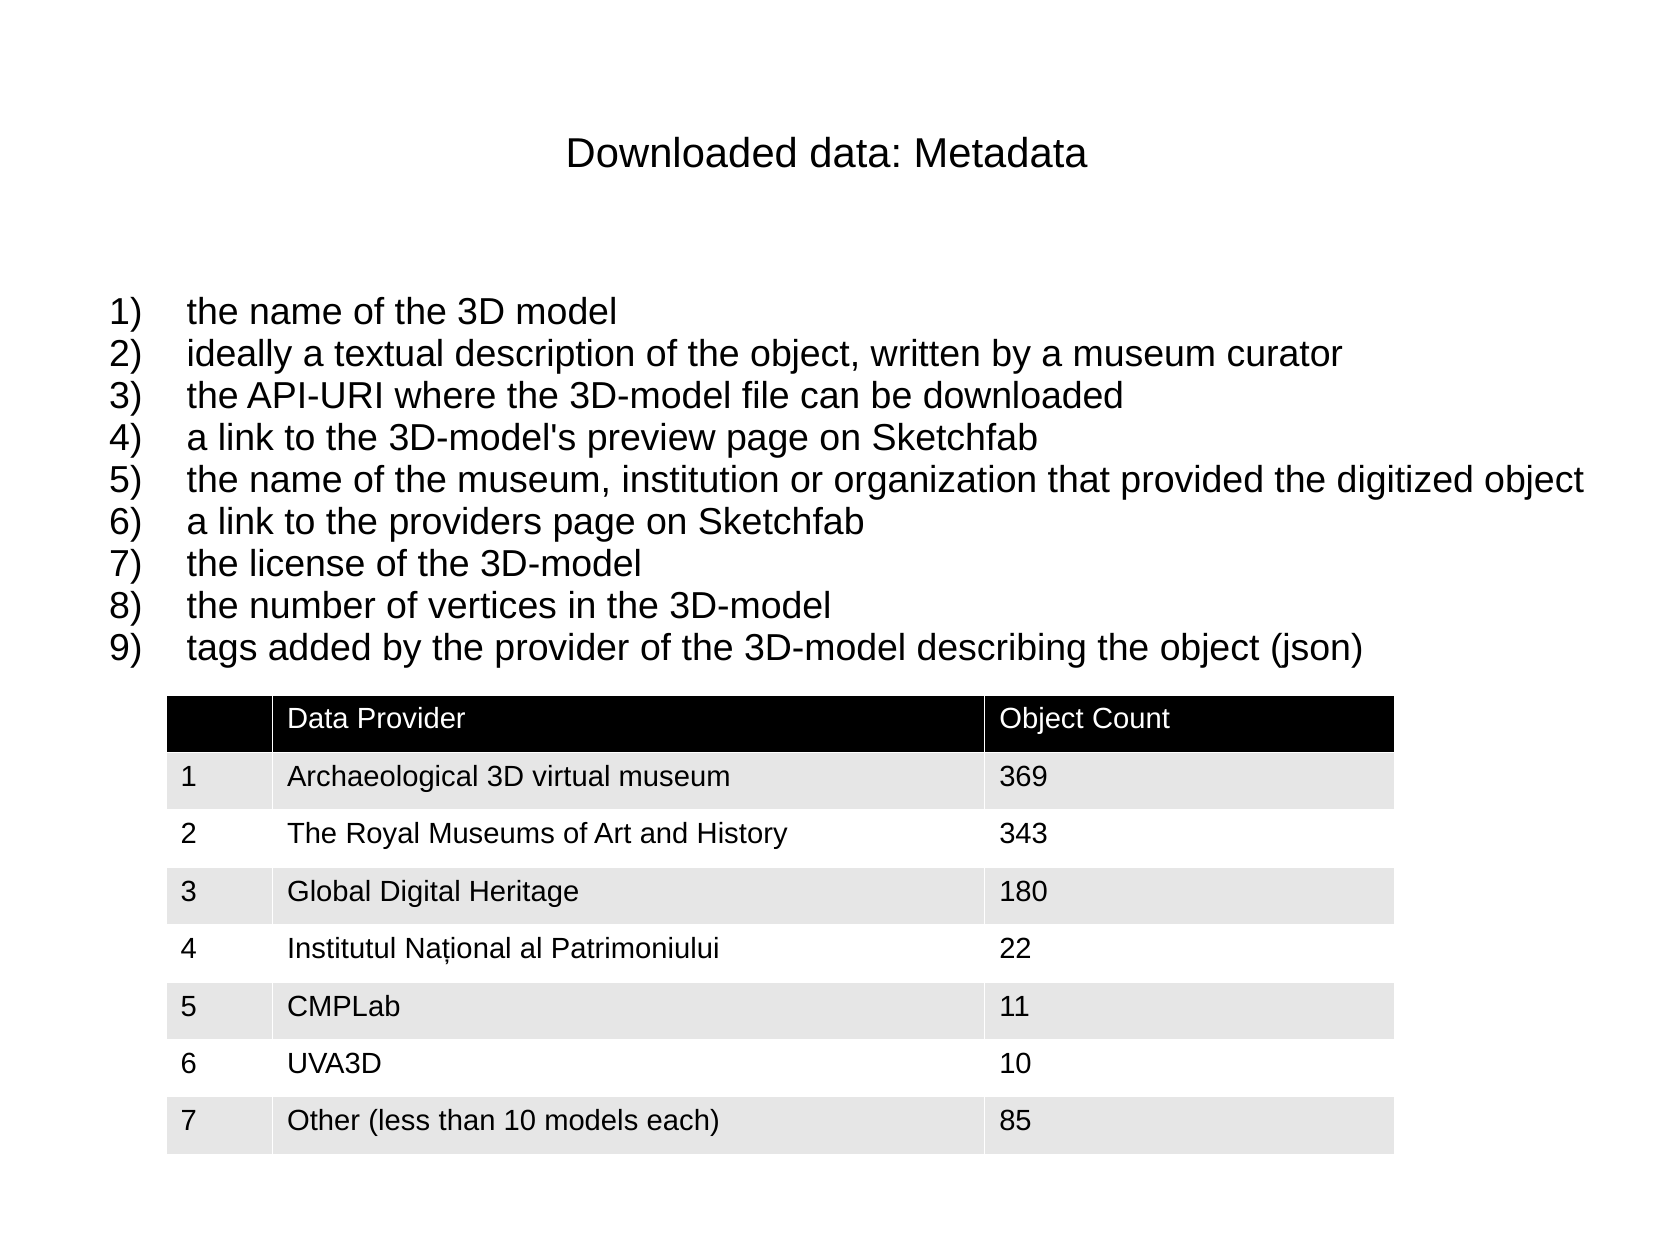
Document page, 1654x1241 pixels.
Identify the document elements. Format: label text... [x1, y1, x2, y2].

table_cell 85 [985, 1097, 1394, 1154]
table_cell 343 [985, 810, 1394, 867]
table_cell 180 [985, 868, 1394, 924]
table_cell Institutul Național al Patrimoniului [273, 925, 984, 982]
table_cell 1 [167, 753, 272, 809]
table_header Data Provider [273, 696, 984, 752]
table_cell 4 [167, 925, 272, 982]
table_cell 5 [167, 983, 272, 1039]
text_box the name of the 3D model ideally a textual description of the object, written by a museum curator the API-URI where the 3D-model file can be downloaded a link to the 3D-model's preview page on Sketchfab the name of the museum, institution or organization that provided the digitized object a link to the providers page on Sketchfab the license of the 3D-model the number of vertices in the 3D-model tags added by the provider of the 3D-model describing the object (json) [94, 283, 1600, 677]
table_cell 3 [167, 868, 272, 924]
table_cell Other (less than 10 models each) [273, 1097, 984, 1154]
table_cell Global Digital Heritage [273, 868, 984, 924]
table_cell 6 [167, 1040, 272, 1096]
table_header Object Count [985, 696, 1394, 752]
table_cell 10 [985, 1040, 1394, 1096]
table_cell UVA3D [273, 1040, 984, 1096]
table_cell 11 [985, 983, 1394, 1039]
title Downloaded data: Metadata [82, 49, 1571, 257]
table_cell 369 [985, 753, 1394, 809]
table_cell The Royal Museums of Art and History [273, 810, 984, 867]
table_cell CMPLab [273, 983, 984, 1039]
table_cell 22 [985, 925, 1394, 982]
table_header [167, 696, 272, 752]
table_cell Archaeological 3D virtual museum [273, 753, 984, 809]
table_cell 7 [167, 1097, 272, 1154]
table_cell 2 [167, 810, 272, 867]
